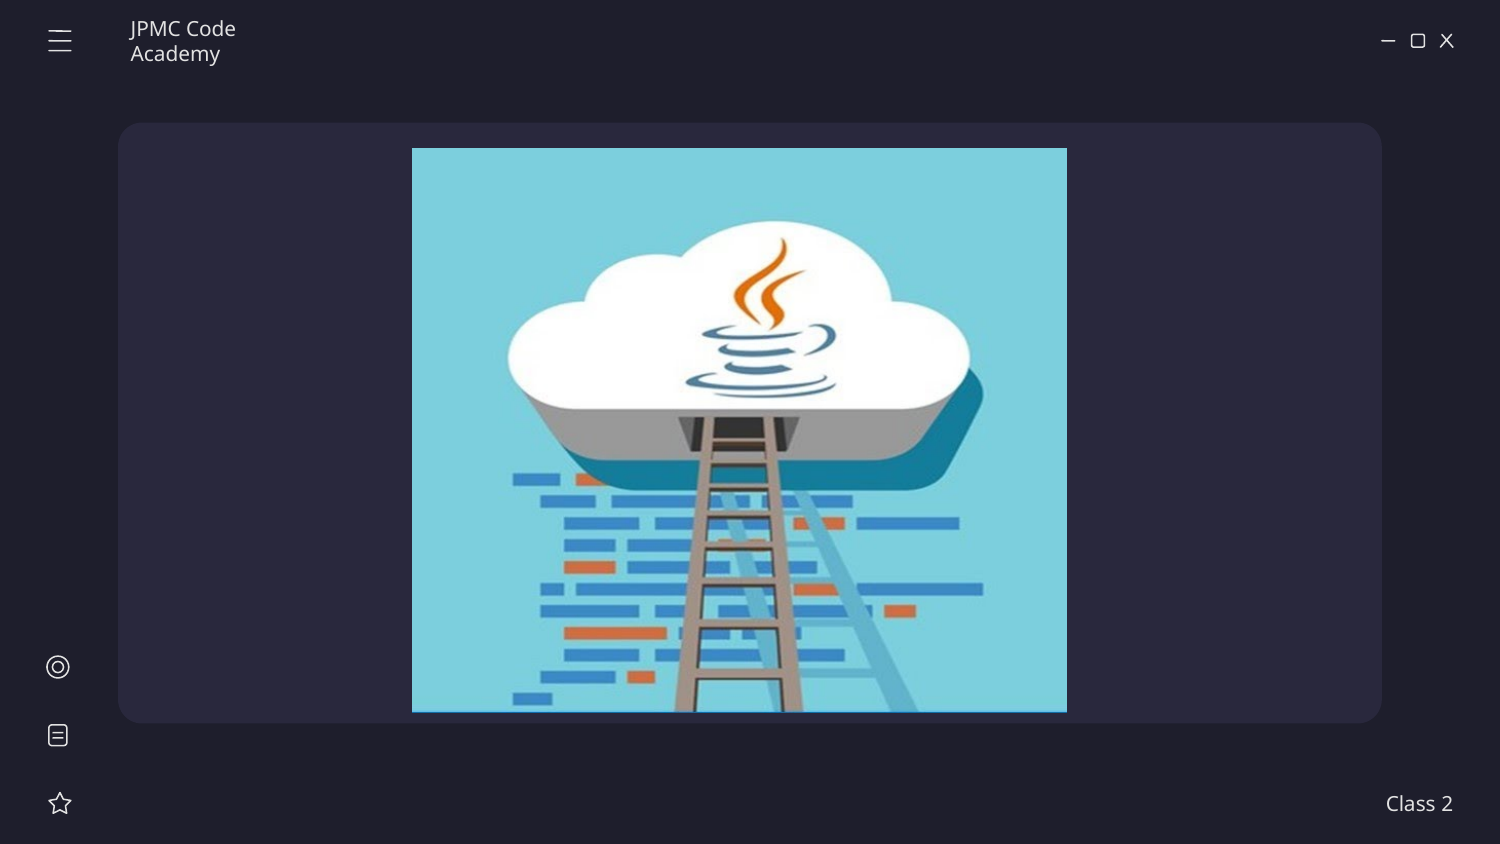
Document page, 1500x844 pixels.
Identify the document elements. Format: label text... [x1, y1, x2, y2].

picture [412, 148, 1067, 713]
subtitle Class 2 [1278, 780, 1453, 826]
subtitle JPMC Code Academy [130, 18, 306, 64]
